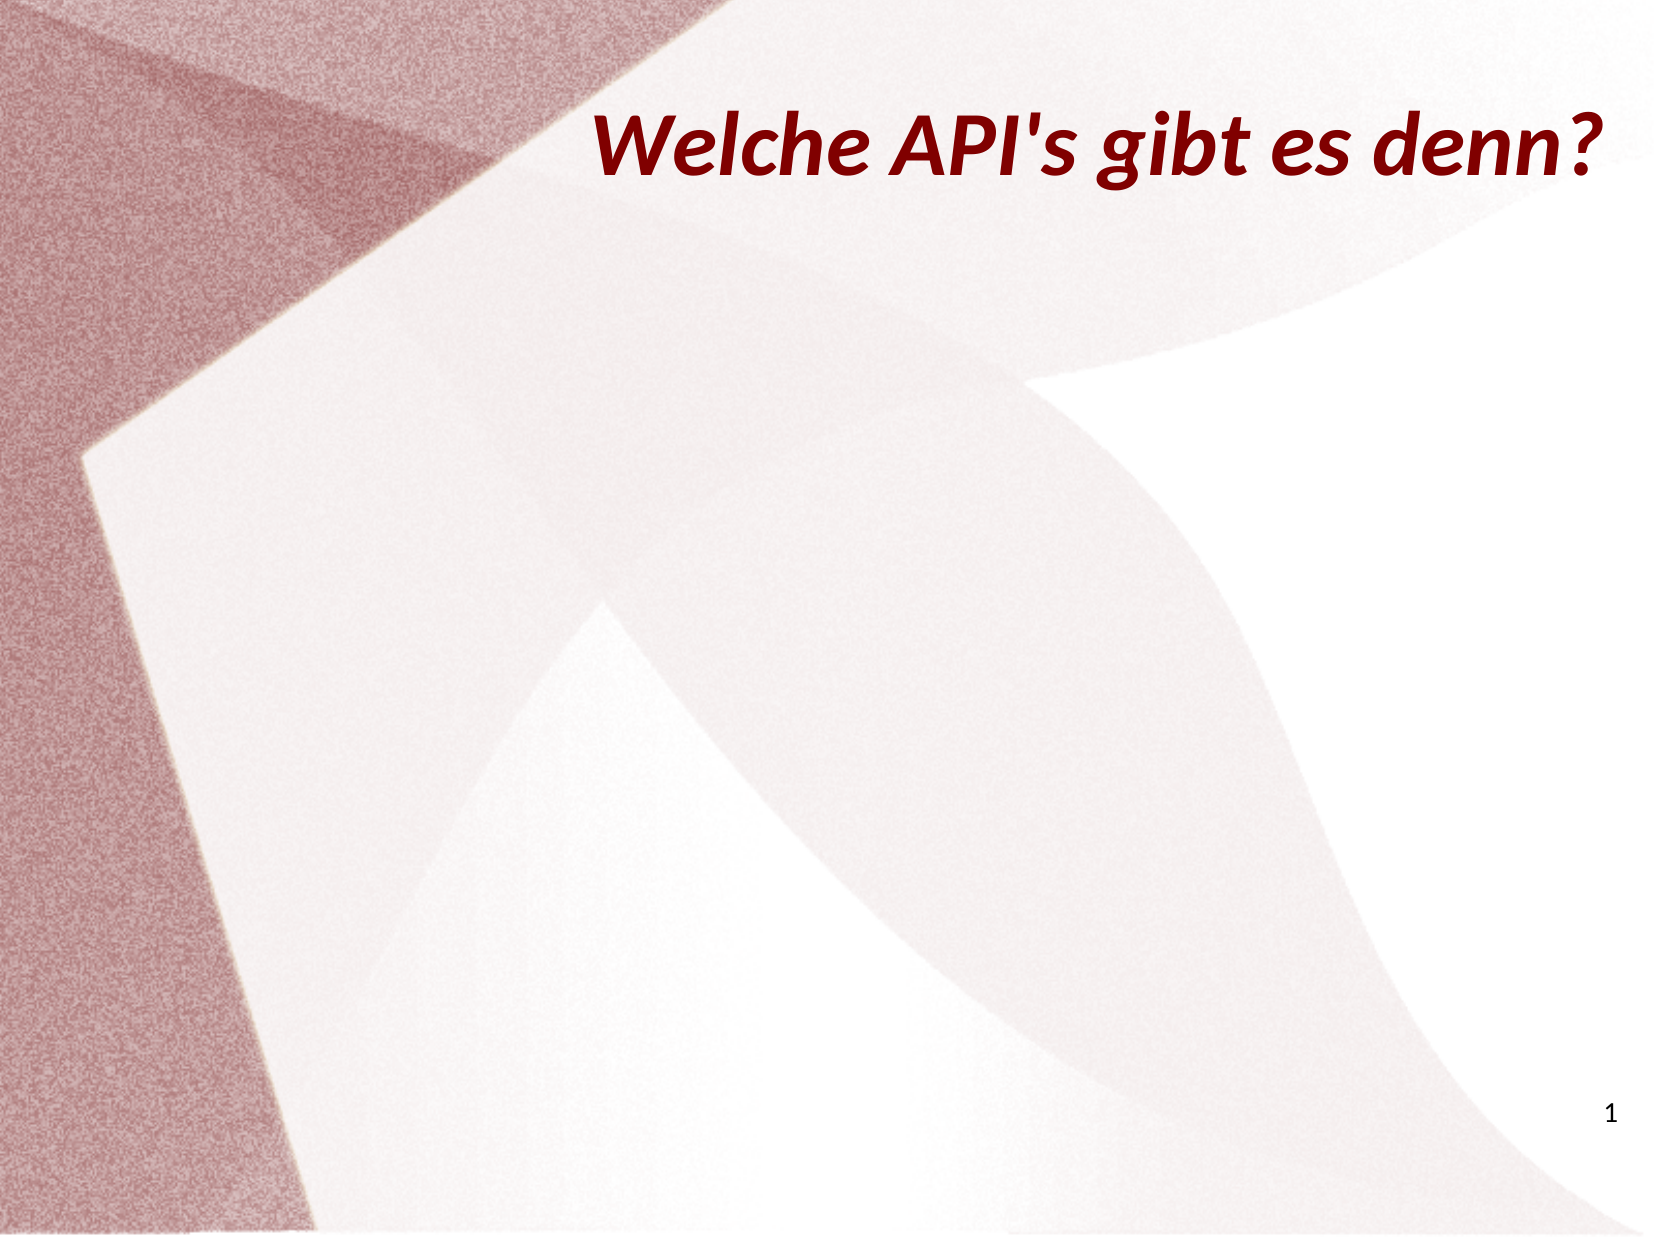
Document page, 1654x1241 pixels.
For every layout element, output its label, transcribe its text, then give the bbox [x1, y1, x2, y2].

picture [0, 0, 1654, 1241]
title Welche API's gibt es denn? [383, 49, 1607, 257]
